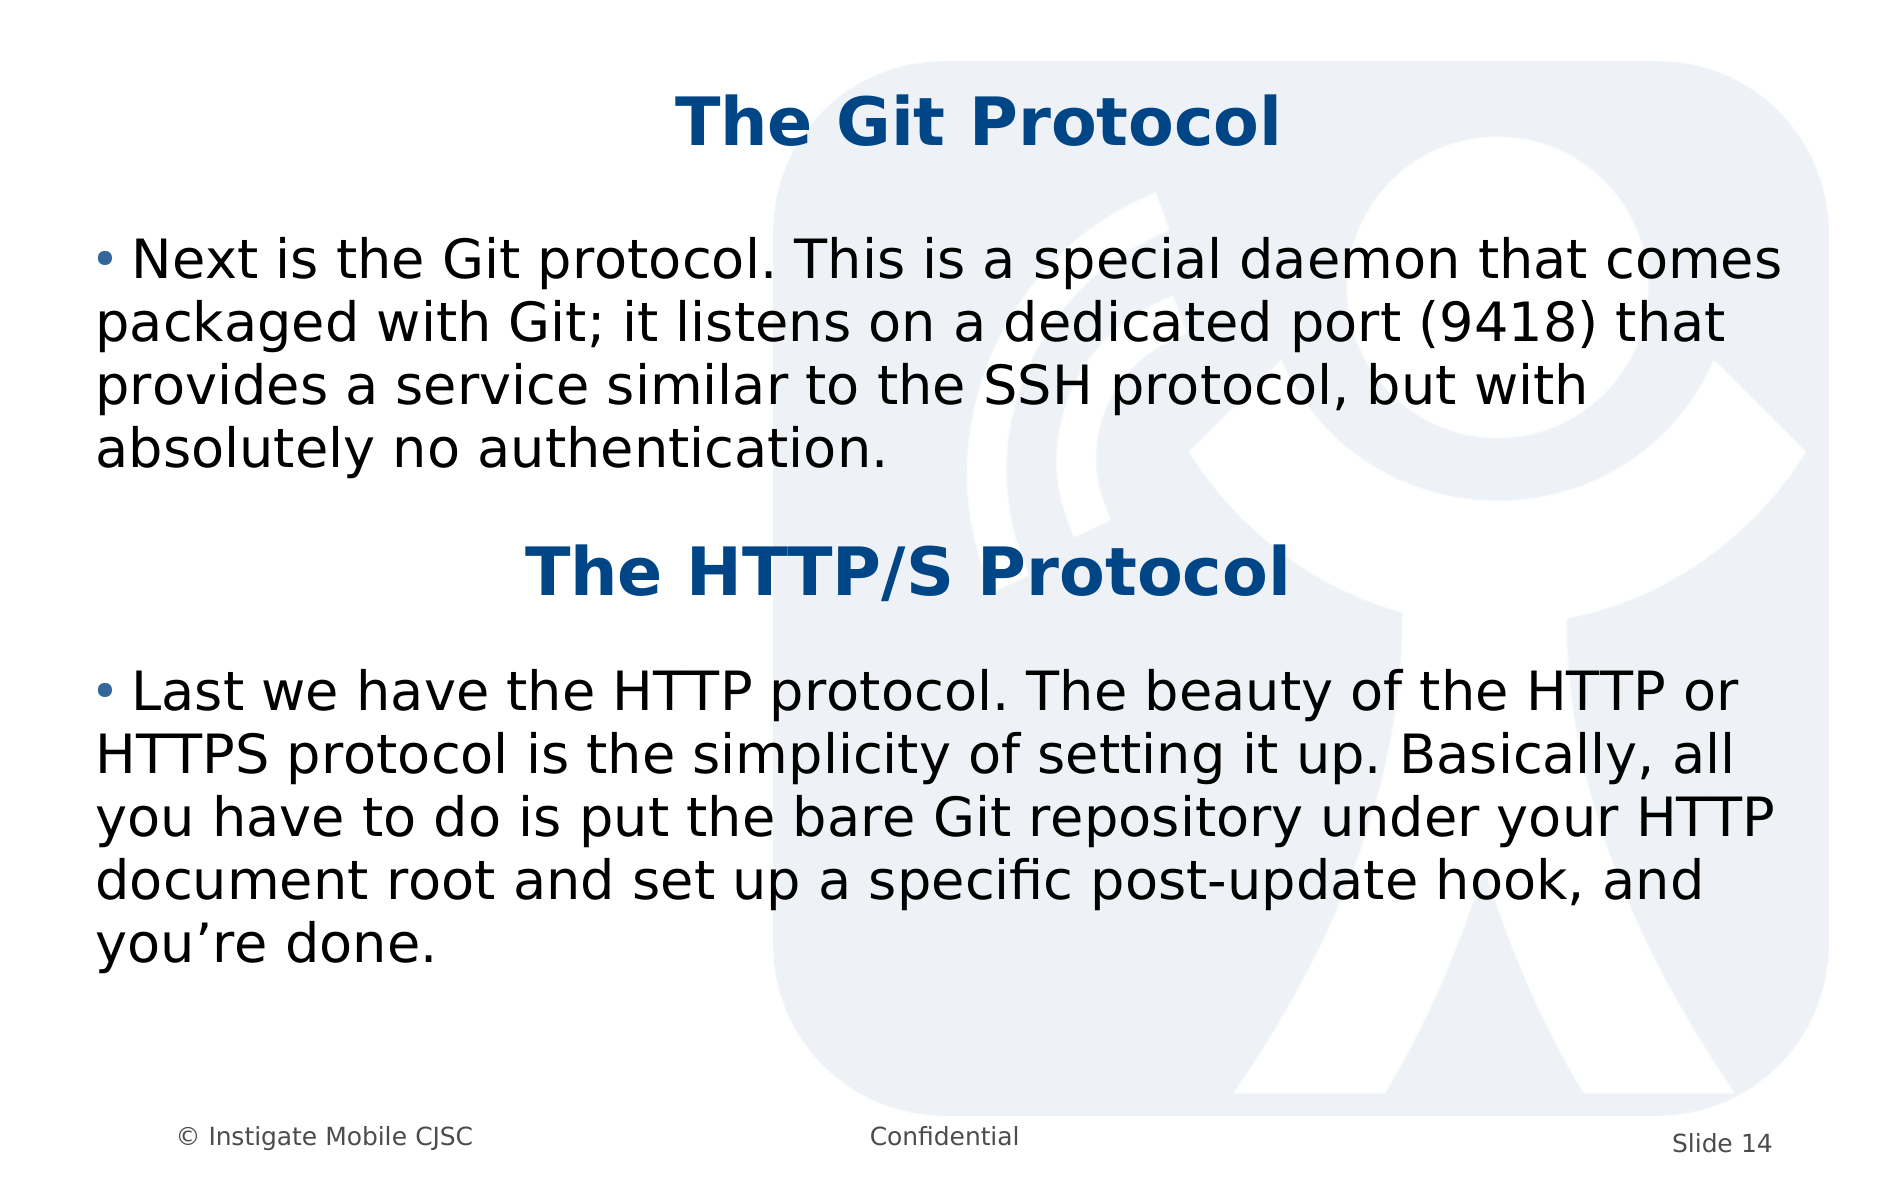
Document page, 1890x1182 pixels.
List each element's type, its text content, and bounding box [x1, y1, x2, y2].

title The HTTP/S Protocol [525, 487, 1313, 657]
subtitle Next is the Git protocol. This is a special daemon that comes packaged with Git; it listens on a dedicated port (9418) that provides a service similar to the SSH protocol, but with absolutely no authentication. Last we have the HTTP protocol. The beauty of the HTTP or HTTPS protocol is the simplicity of setting it up. Basically, all you have to do is put the bare Git repository under your HTTP document root and set up a specific post-update hook, and you’re done. [95, 228, 1795, 976]
title The Git Protocol [675, 37, 1351, 207]
